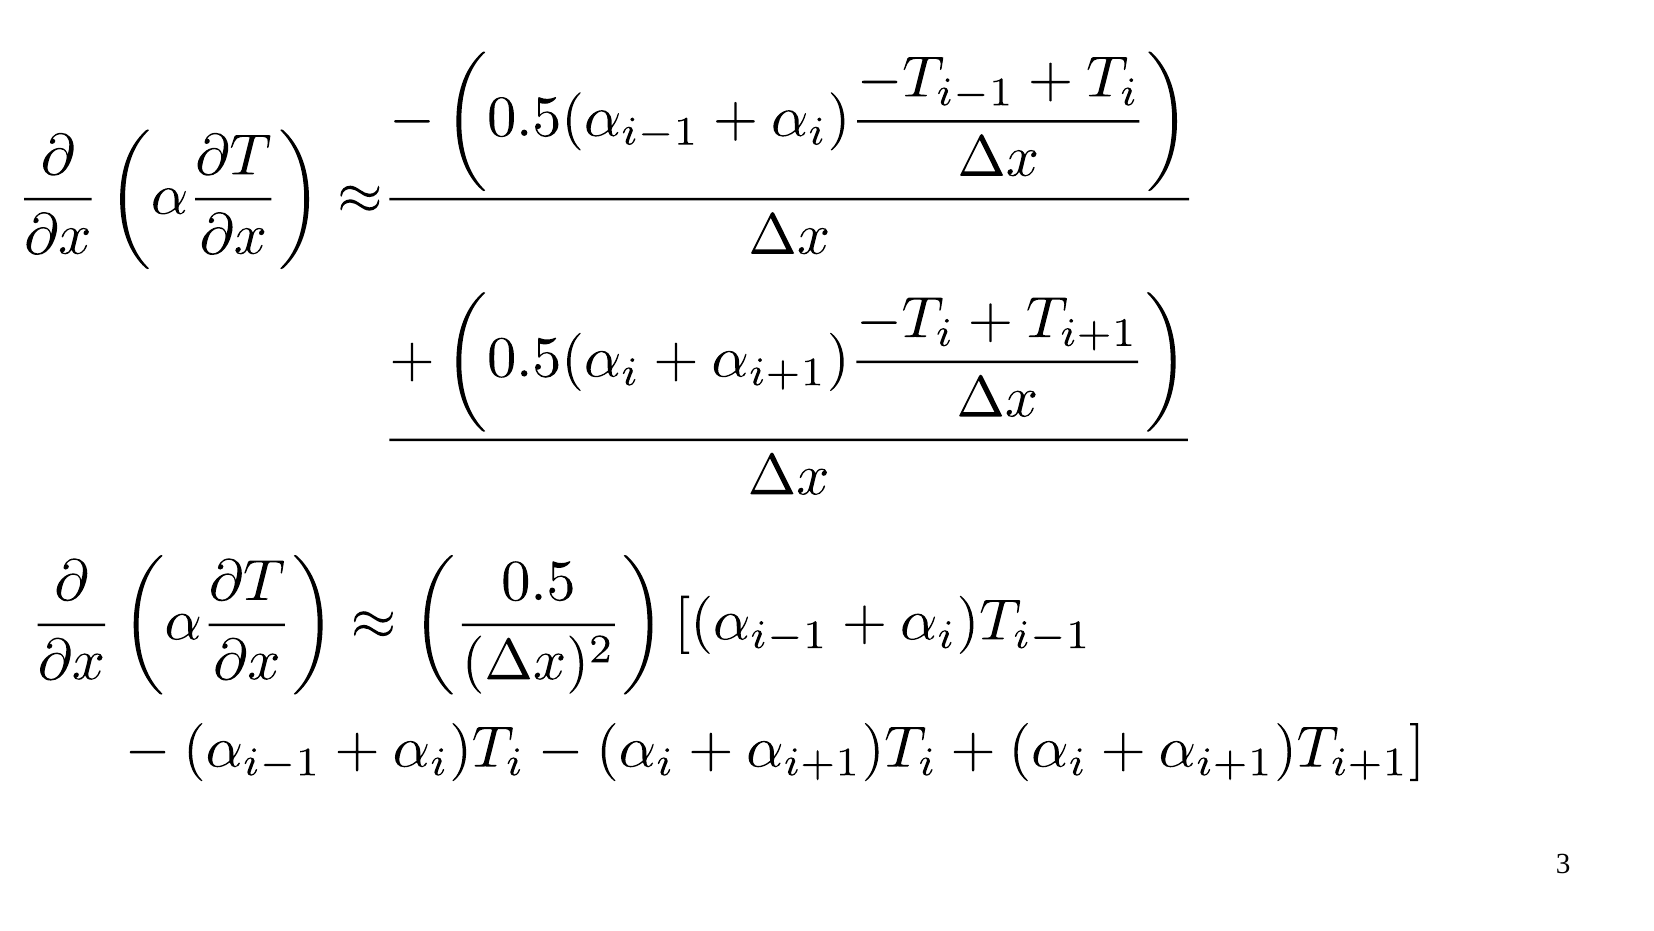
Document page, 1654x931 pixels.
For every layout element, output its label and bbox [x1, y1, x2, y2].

text_box [37, 555, 1426, 782]
text_box [24, 51, 1190, 496]
